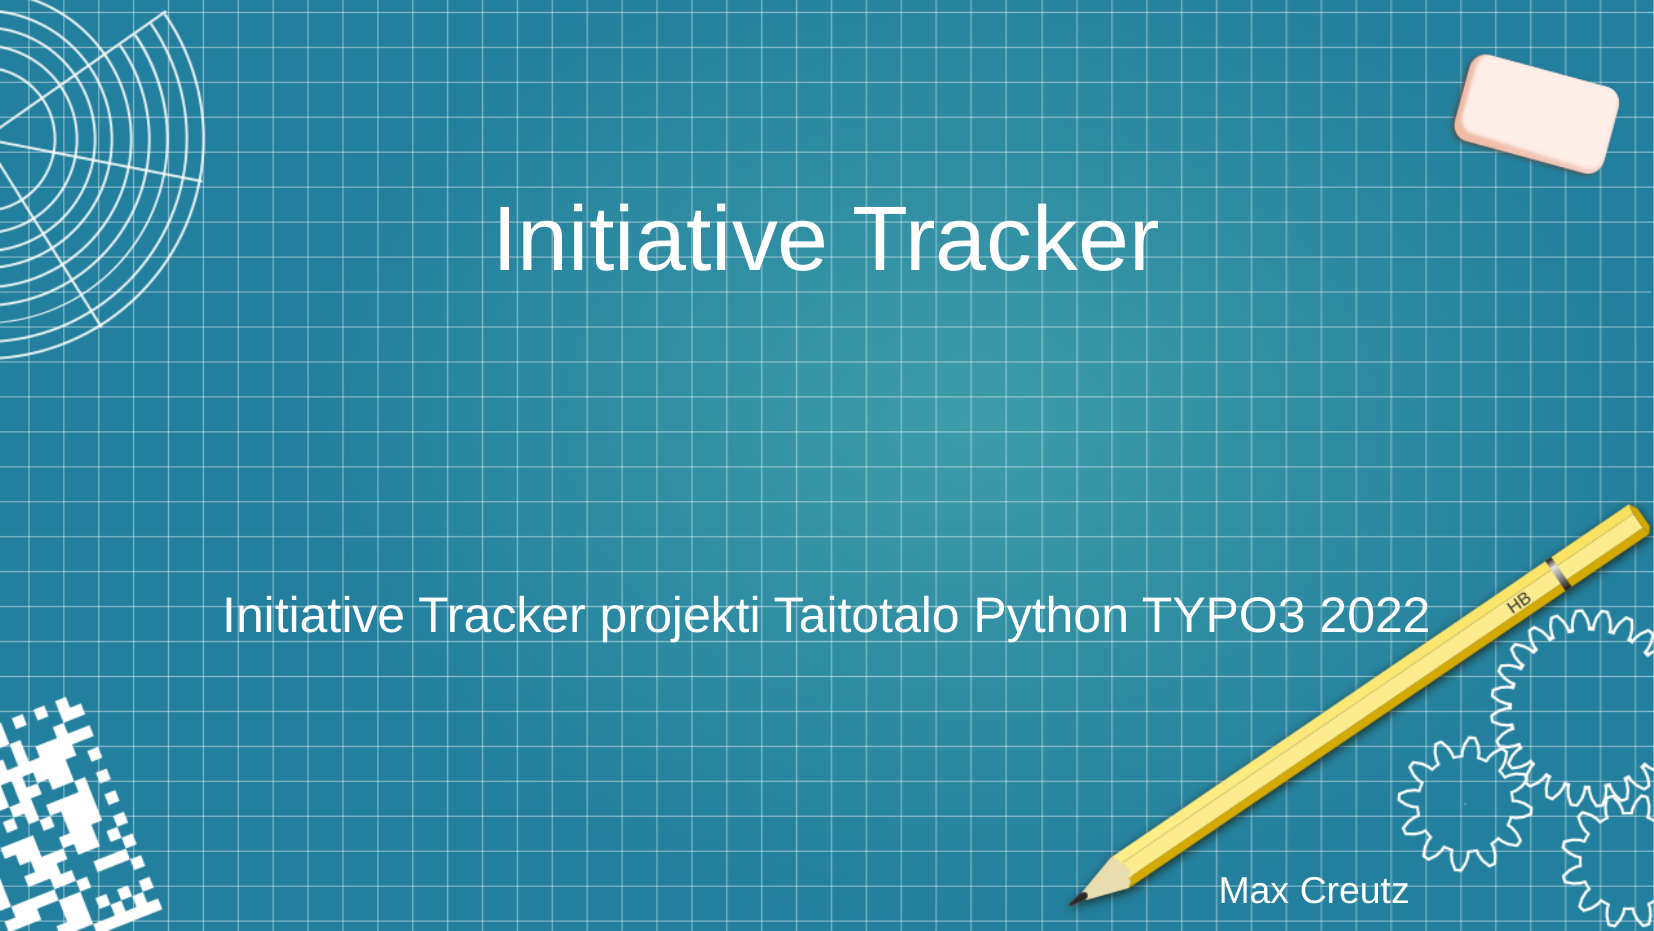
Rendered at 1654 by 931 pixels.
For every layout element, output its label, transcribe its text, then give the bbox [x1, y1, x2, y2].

title Initiative Tracker [82, 132, 1571, 346]
picture [0, 0, 1654, 931]
subtitle Initiative Tracker projekti Taitotalo Python TYPO3 2022 [82, 389, 1571, 842]
text_box Max Creutz [1203, 862, 1426, 920]
